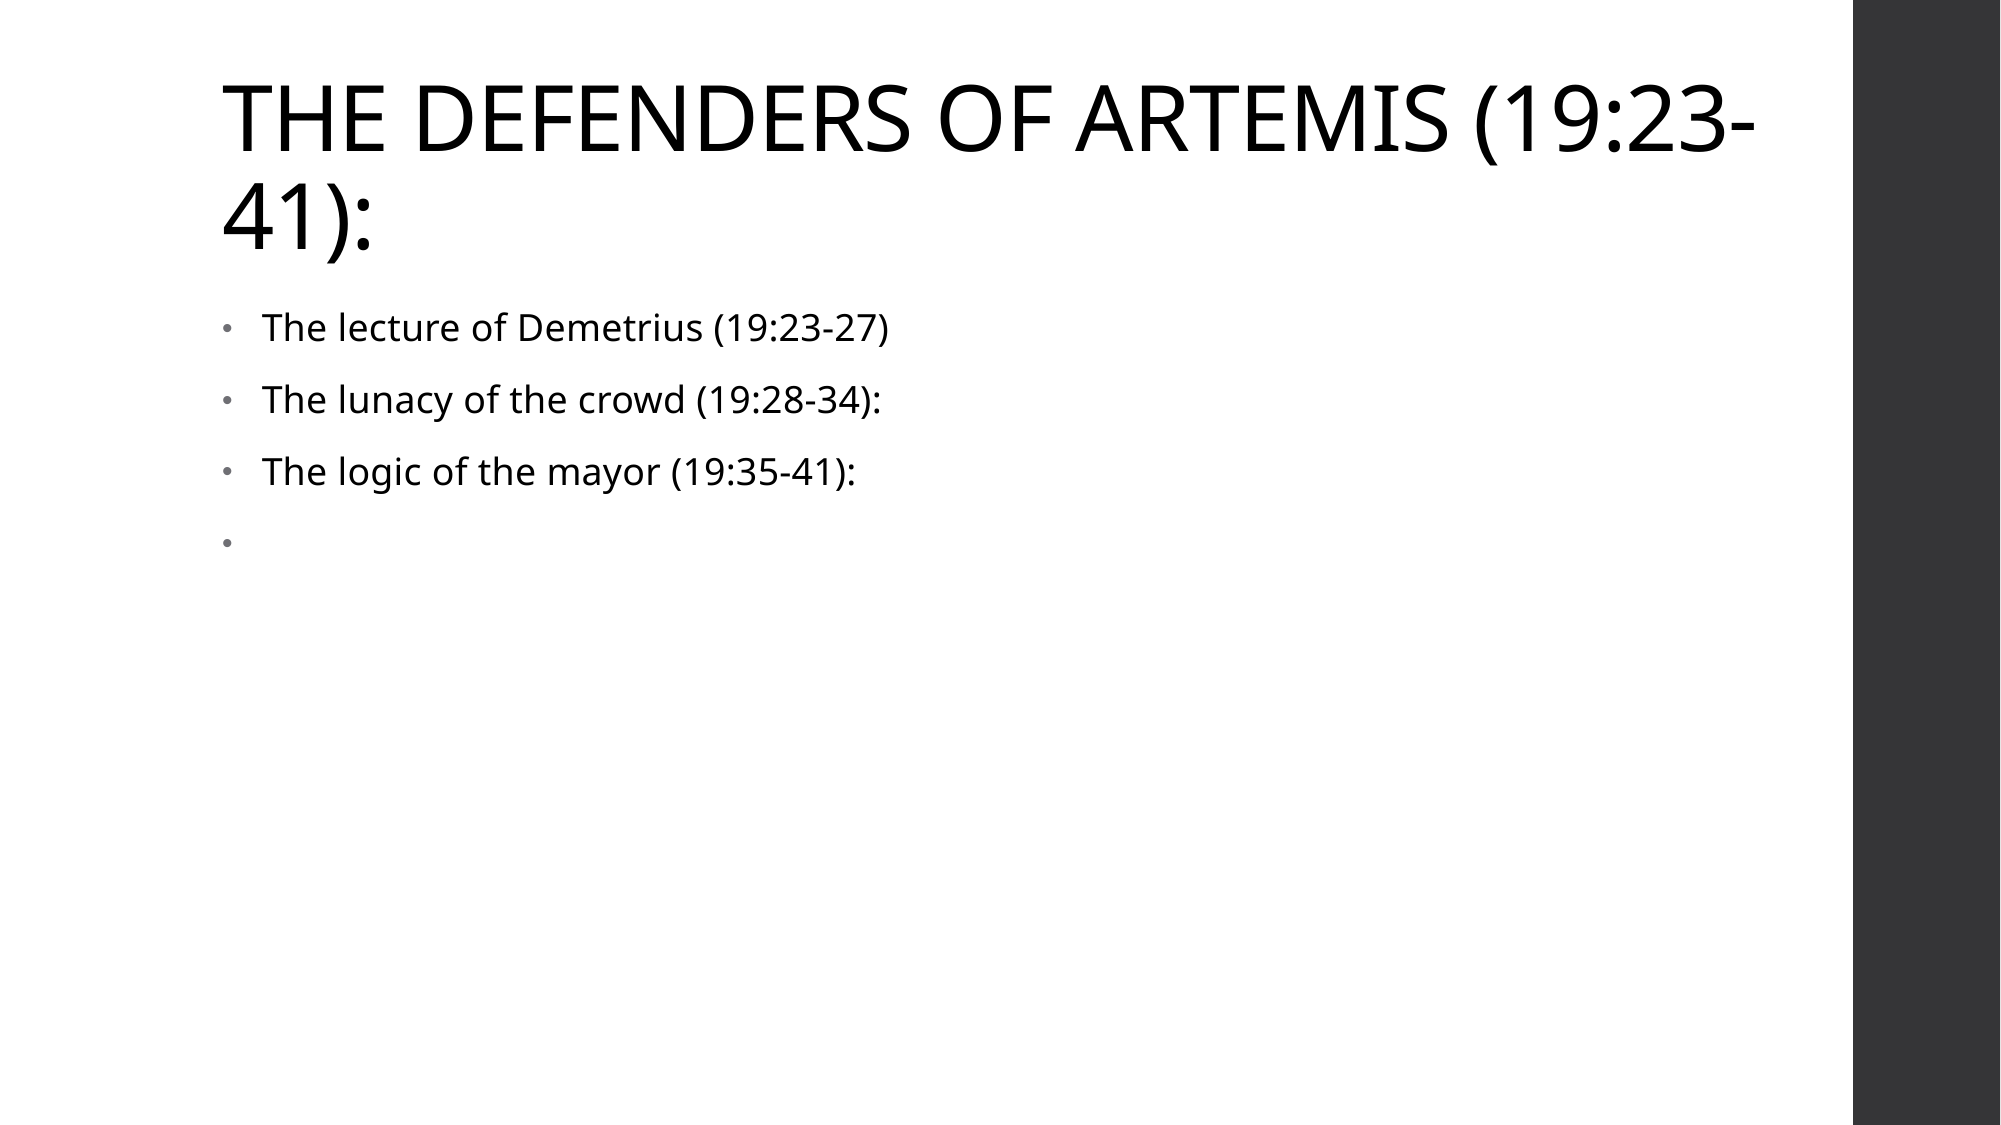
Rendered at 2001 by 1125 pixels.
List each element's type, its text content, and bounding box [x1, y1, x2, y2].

list The lecture of Demetrius (19:23-27) The lunacy of the crowd (19:28-34): The logic of the mayor (19:35-41): [206, 299, 1617, 1014]
title THE DEFENDERS OF ARTEMIS (19:23-41): [206, 60, 1797, 278]
